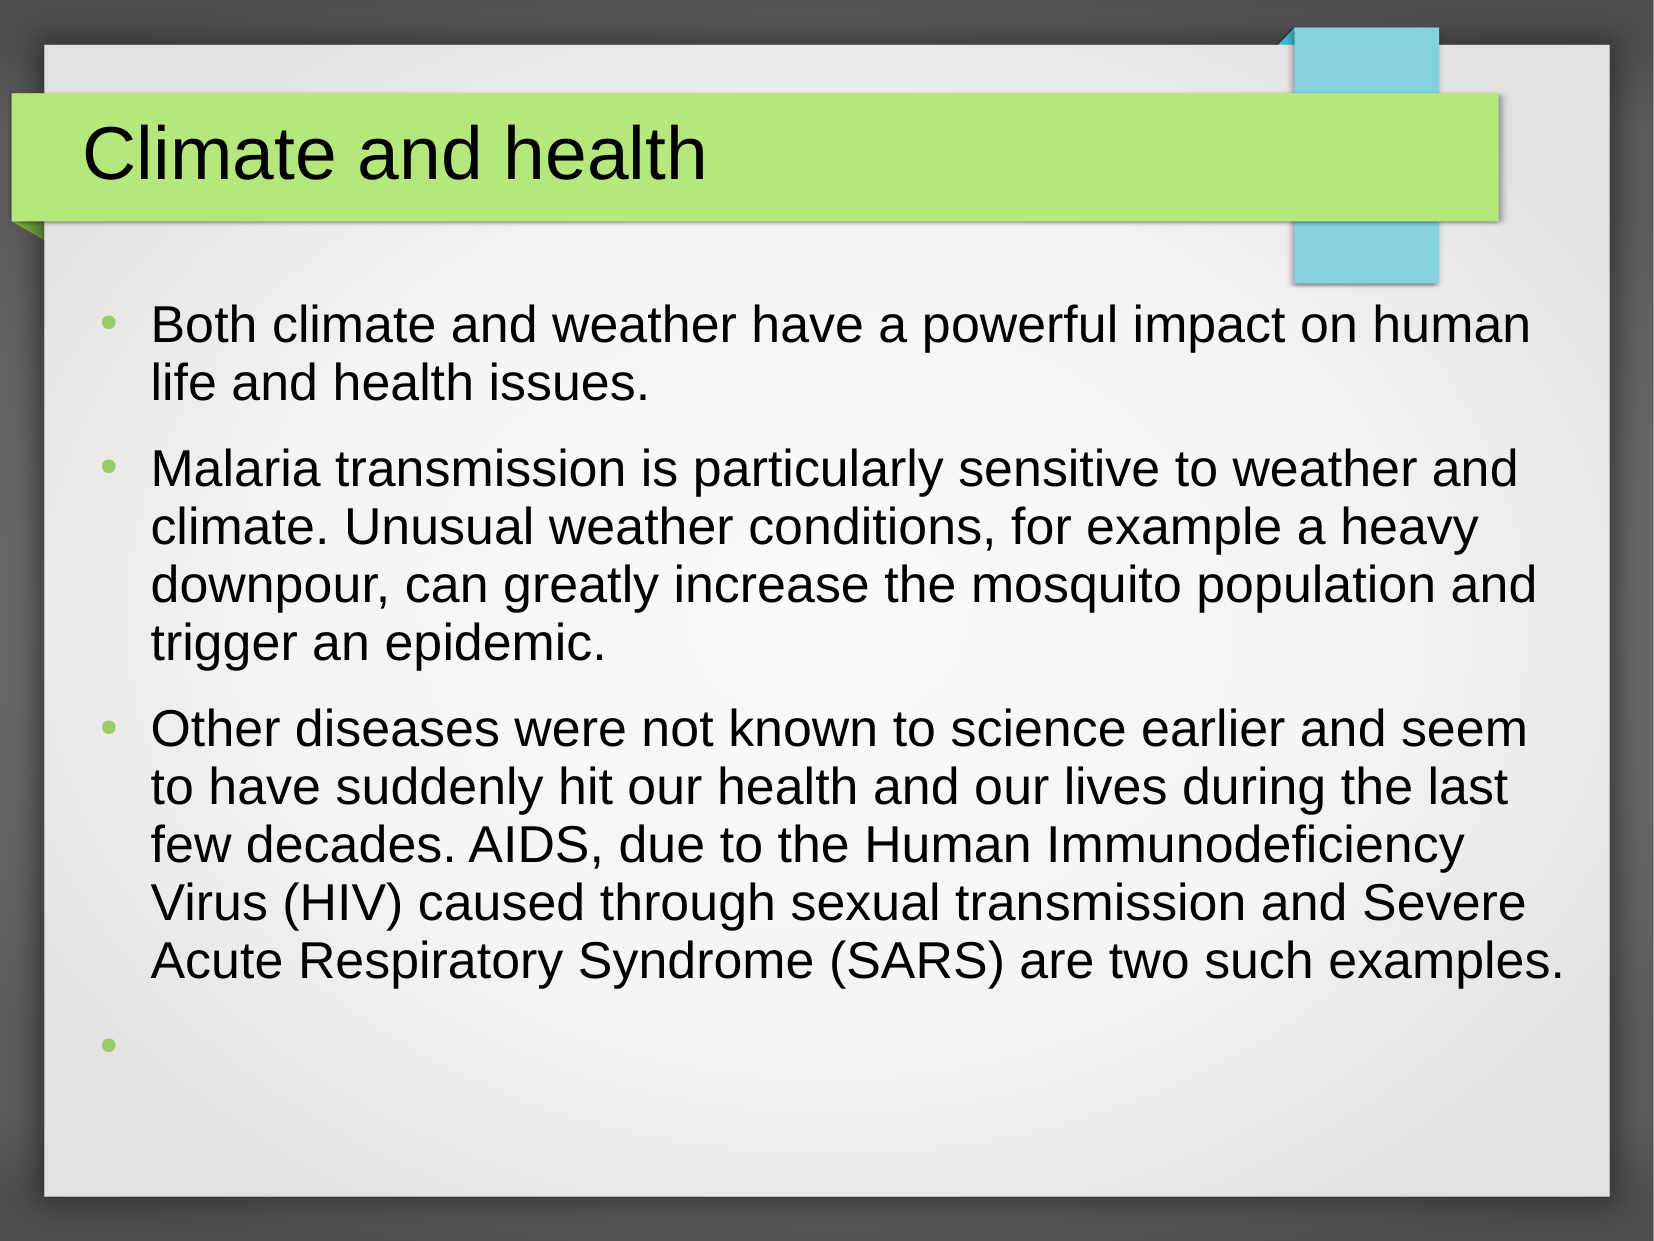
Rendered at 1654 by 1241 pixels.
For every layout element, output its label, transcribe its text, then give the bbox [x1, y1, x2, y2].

picture [0, 0, 1654, 1241]
list Both climate and weather have a powerful impact on human life and health issues. Malaria transmission is particularly sensitive to weather and climate. Unusual weather conditions, for example a heavy downpour, can greatly increase the mosquito population and trigger an epidemic. Other diseases were not known to science earlier and seem to have suddenly hit our health and our lives during the last few decades. AIDS, due to the Human Immunodeficiency Virus (HIV) caused through sexual transmission and Severe Acute Respiratory Syndrome (SARS) are two such examples. [82, 295, 1571, 1015]
title Climate and health [82, 94, 1264, 213]
